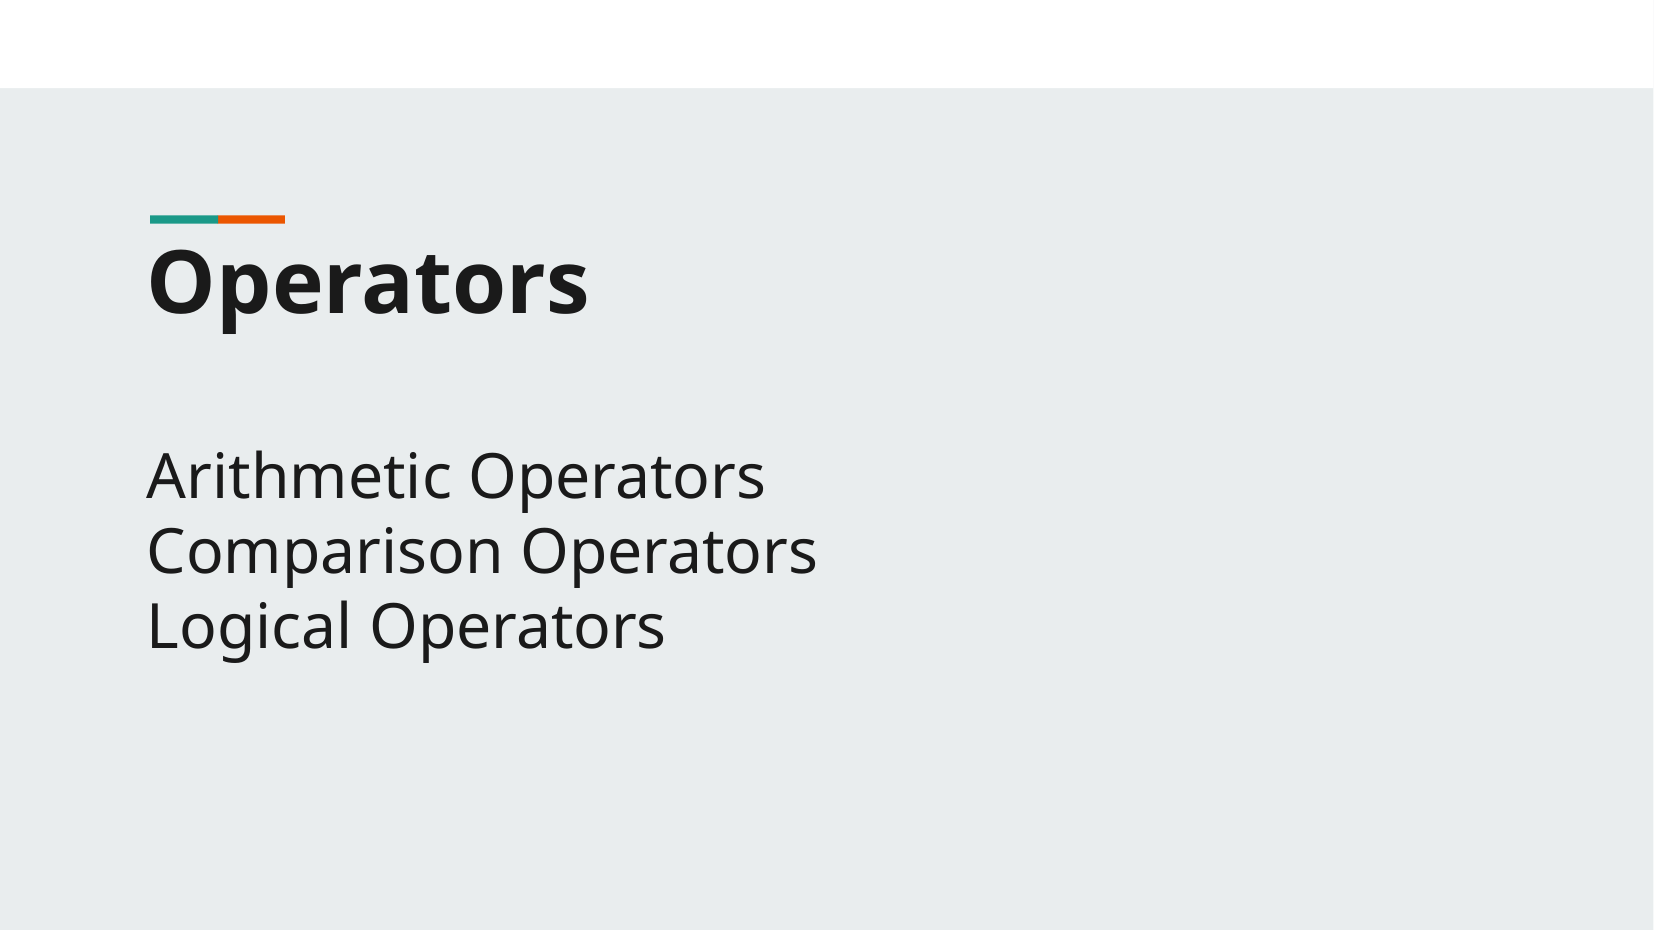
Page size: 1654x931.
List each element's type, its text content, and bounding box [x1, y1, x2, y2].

title Operators Arithmetic Operators Comparison Operators Logical Operators [131, 211, 1523, 513]
